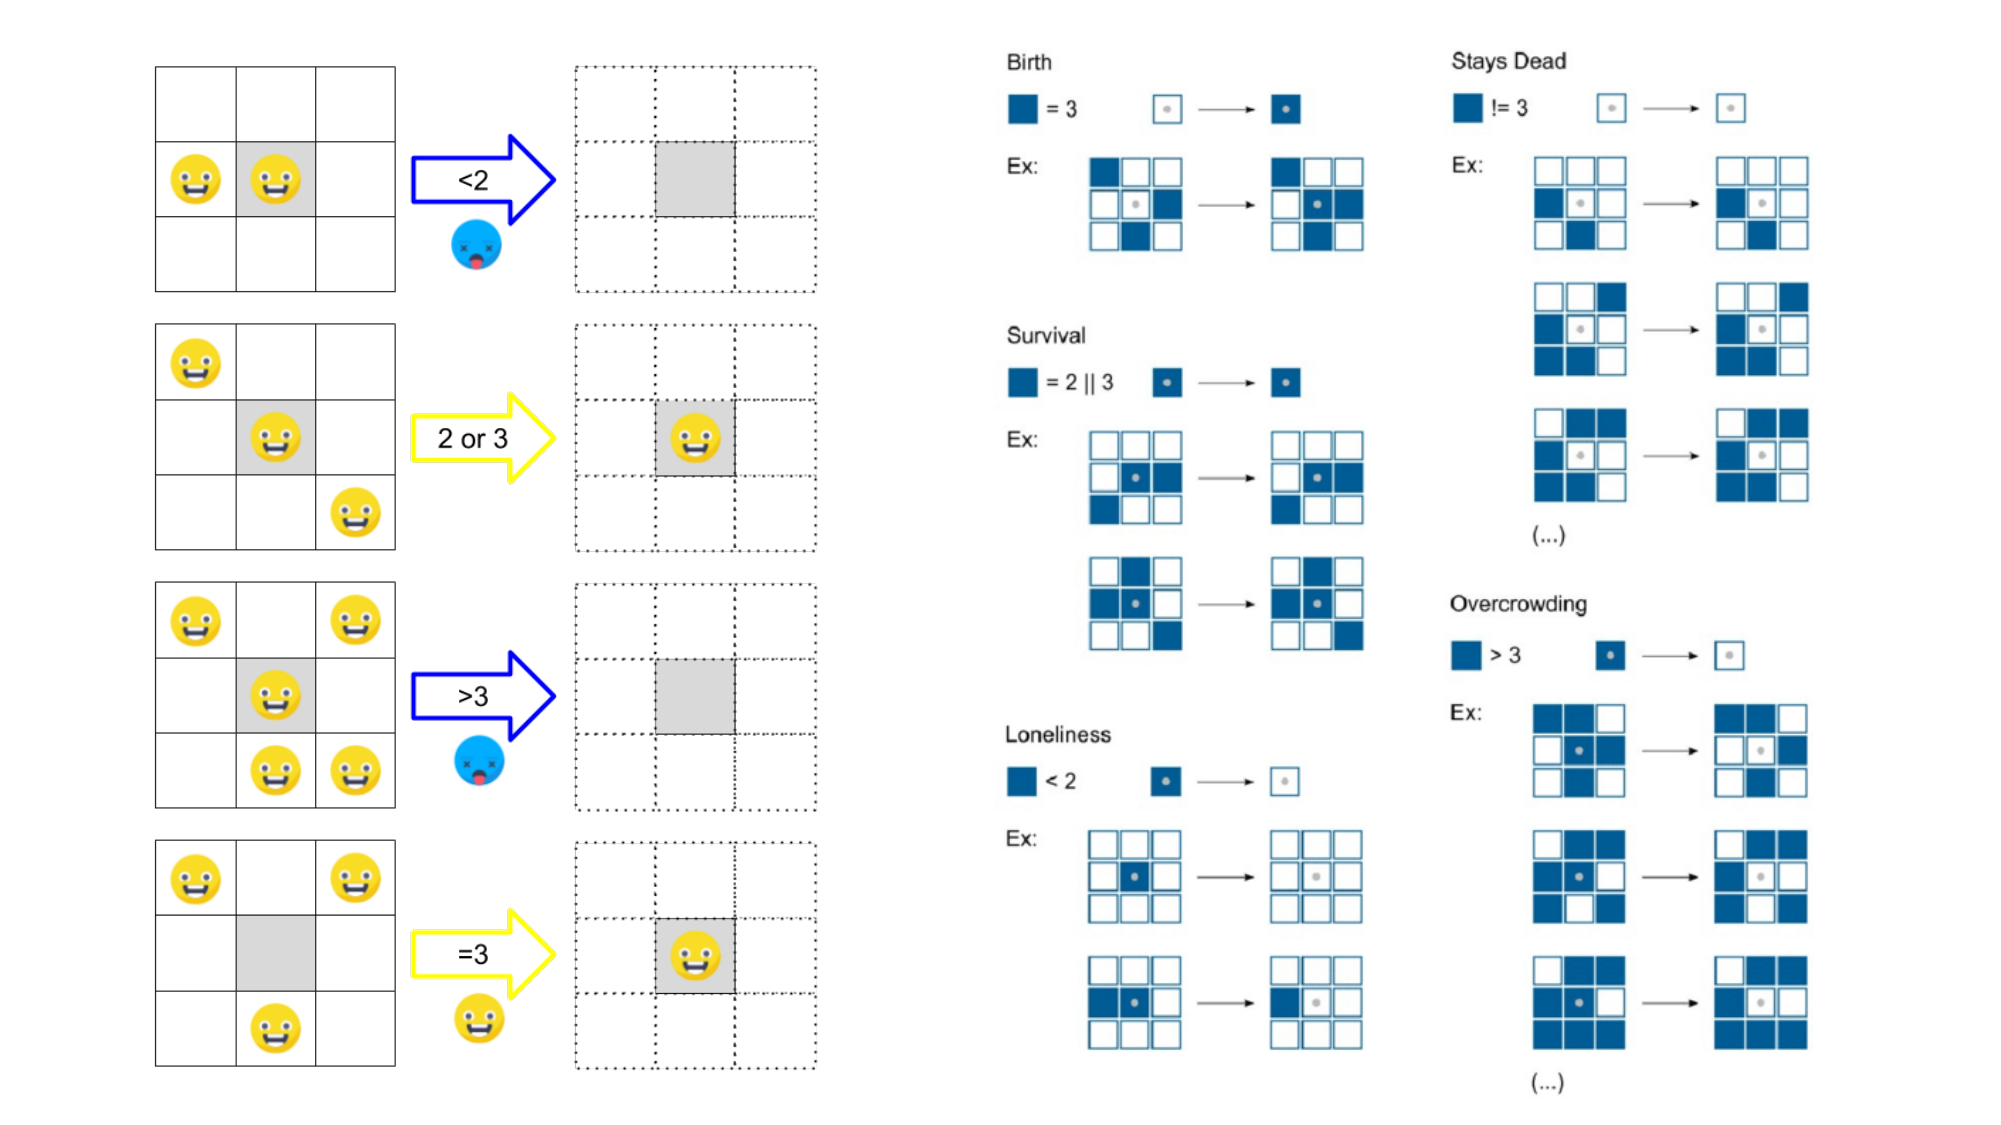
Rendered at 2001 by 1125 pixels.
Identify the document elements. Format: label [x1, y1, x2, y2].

picture [79, 0, 897, 1114]
picture [993, 35, 1823, 1114]
